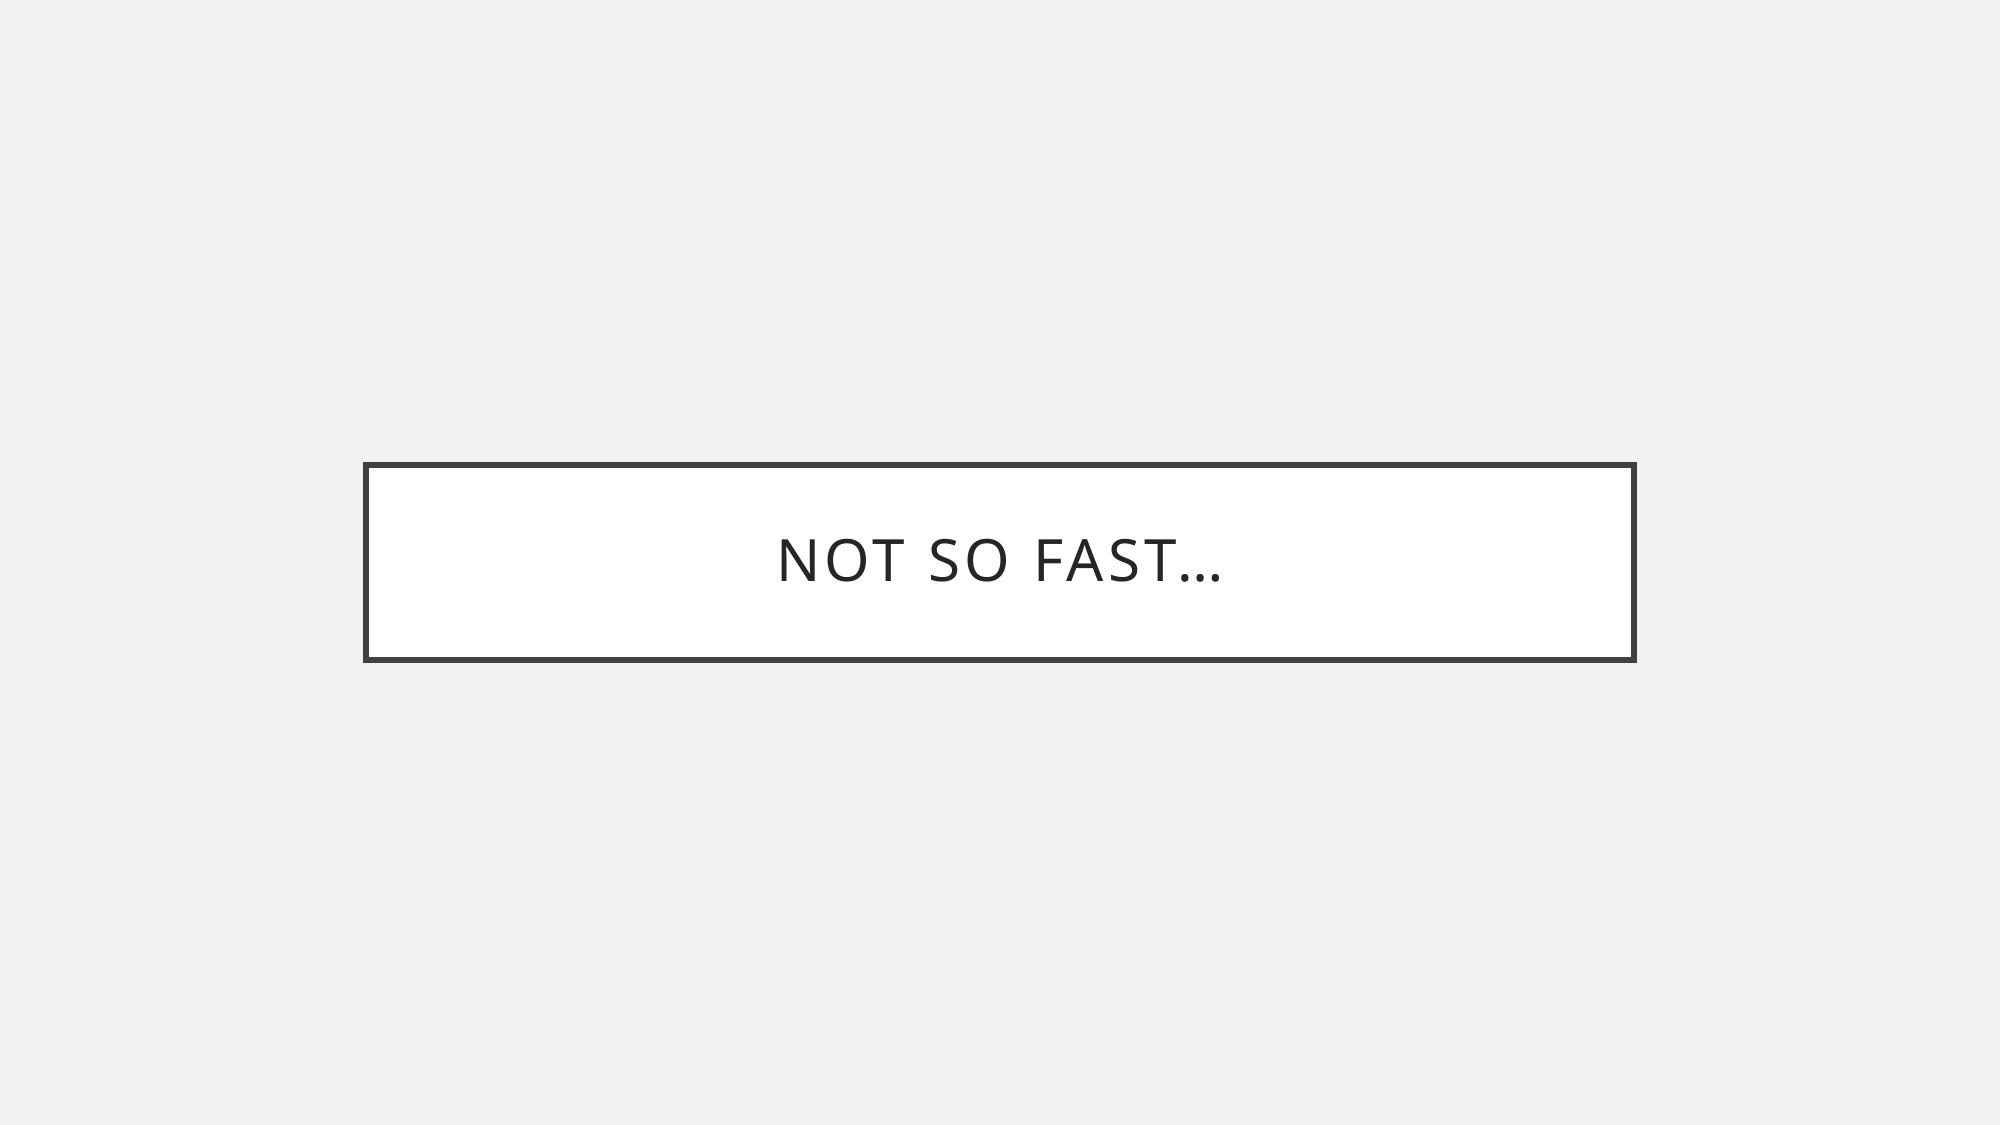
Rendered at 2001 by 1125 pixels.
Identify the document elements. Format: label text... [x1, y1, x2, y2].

title Not so fast… [366, 464, 1634, 660]
